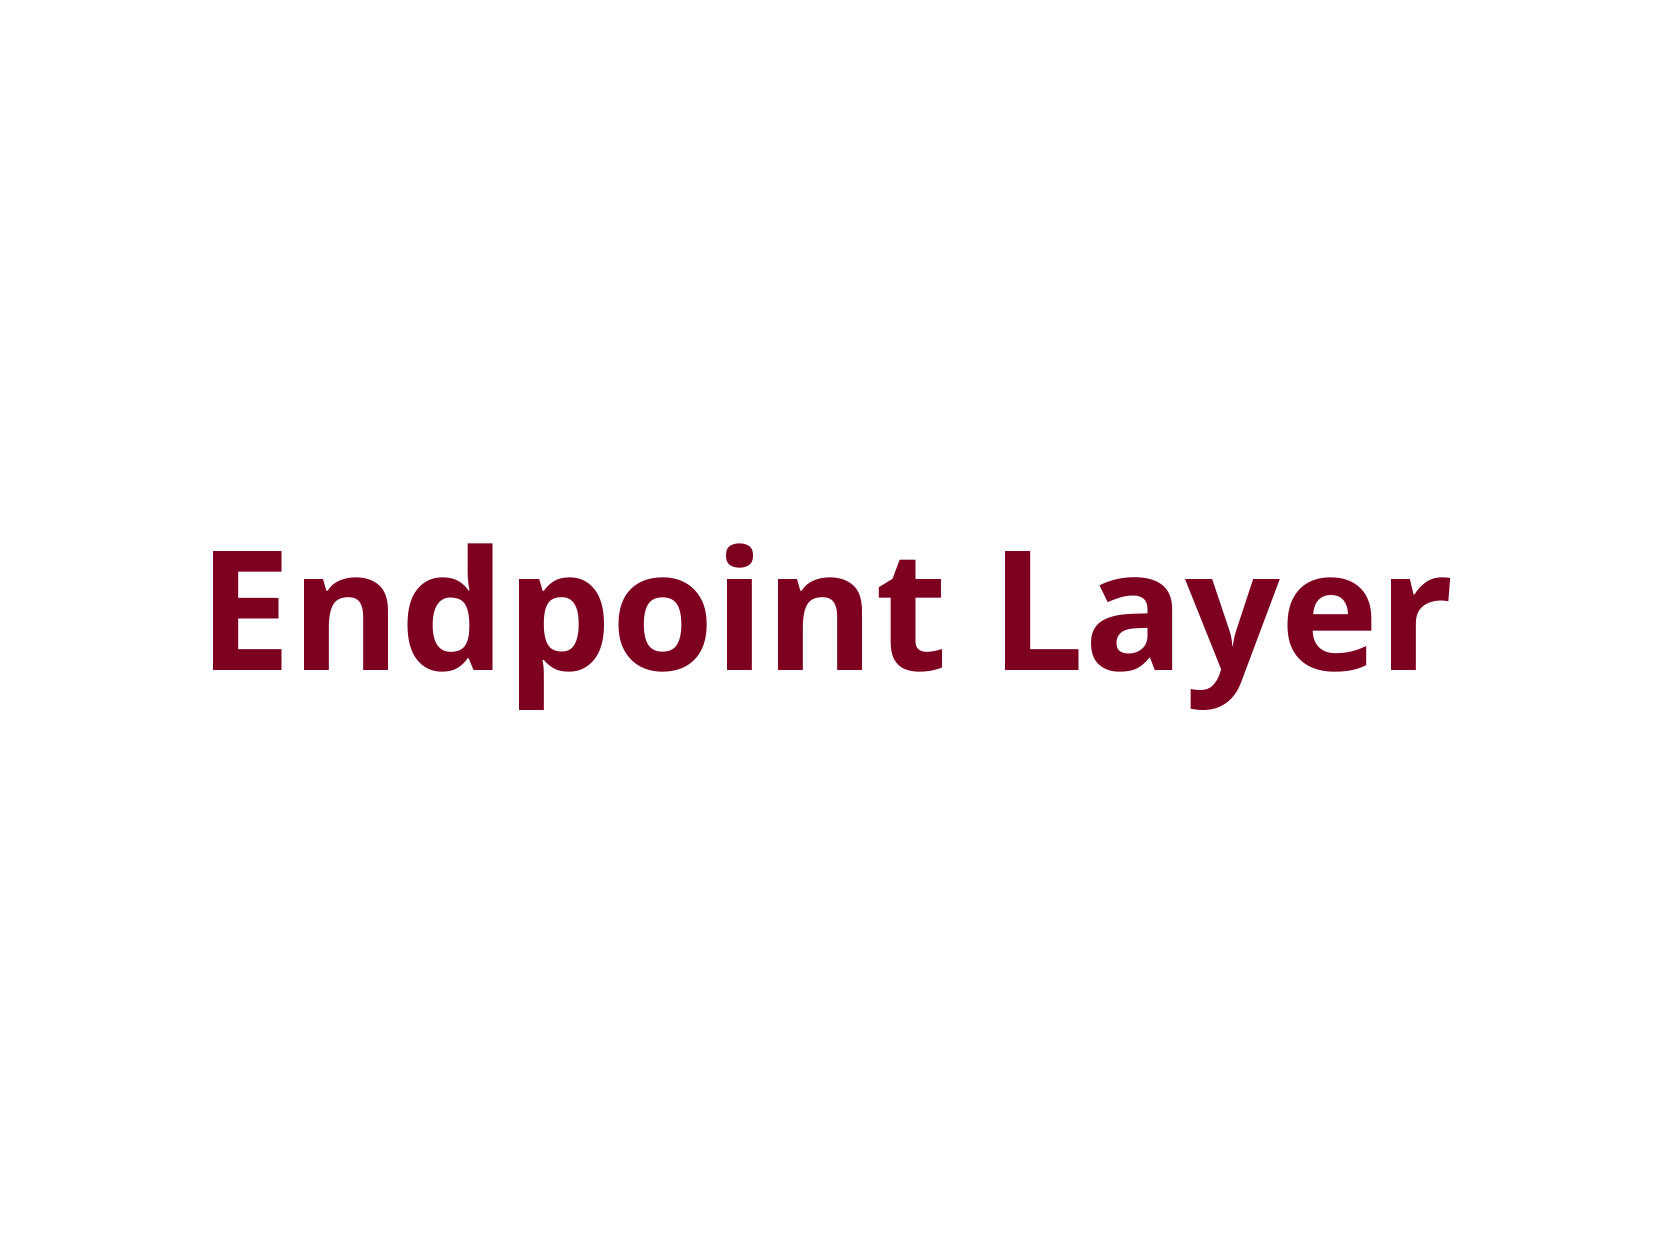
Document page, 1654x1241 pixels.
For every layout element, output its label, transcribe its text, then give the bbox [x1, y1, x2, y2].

title Endpoint Layer [82, 49, 1571, 1163]
